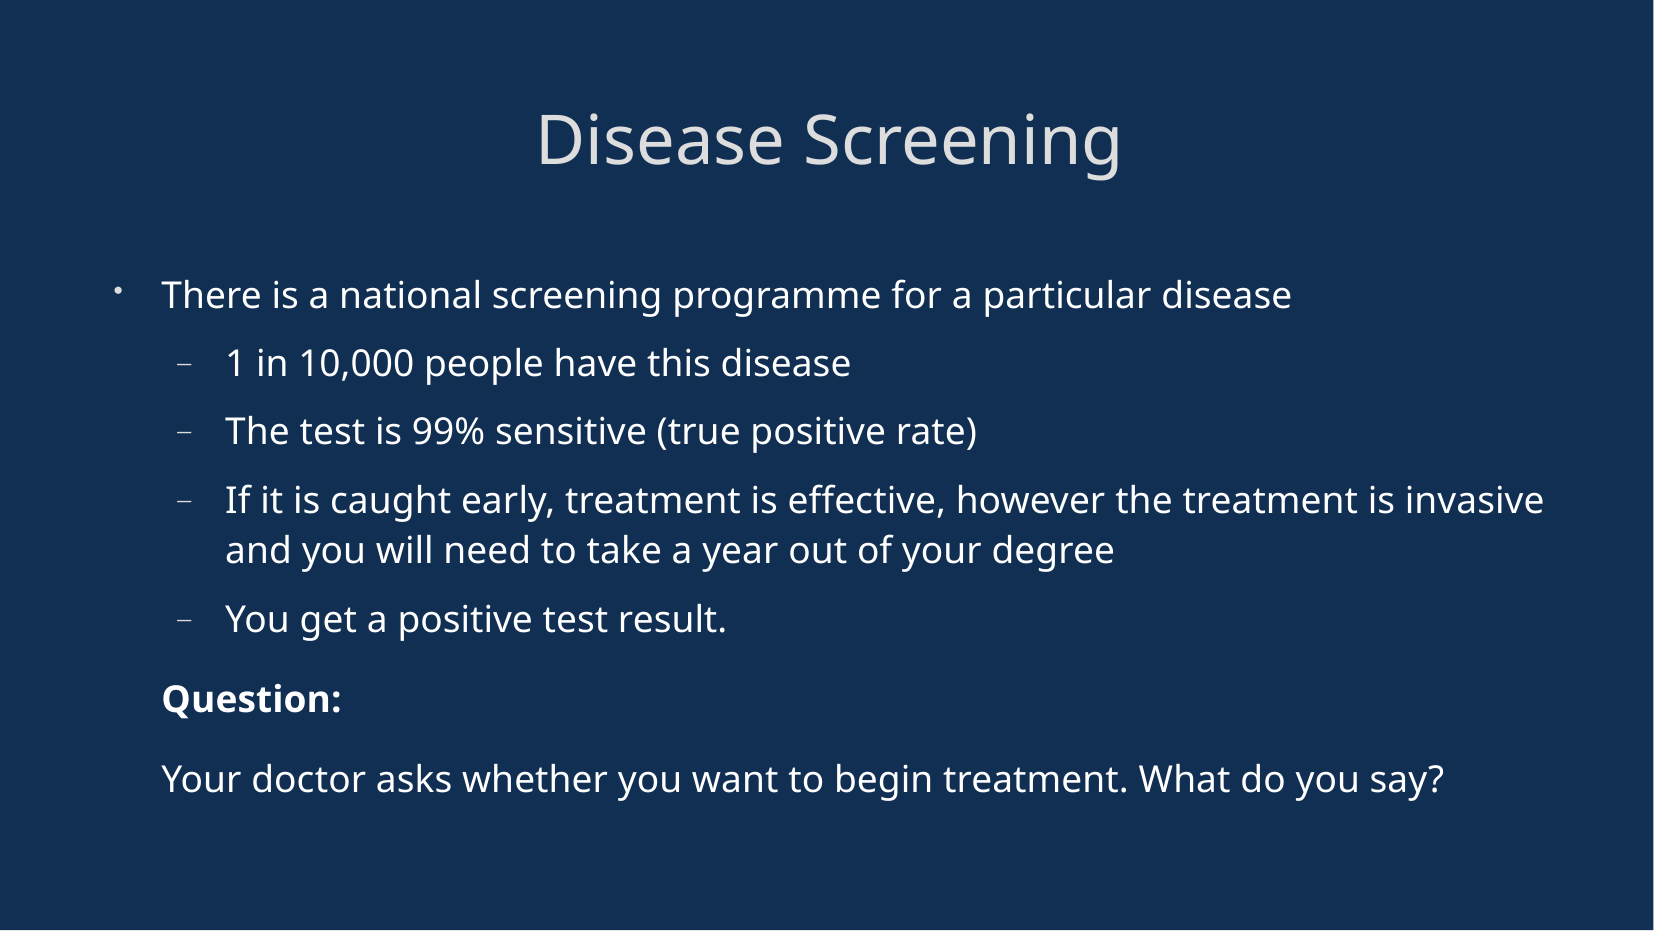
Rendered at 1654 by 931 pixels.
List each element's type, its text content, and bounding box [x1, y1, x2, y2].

list There is a national screening programme for a particular disease 1 in 10,000 people have this disease The test is 99% sensitive (true positive rate) If it is caught early, treatment is effective, however the treatment is invasive and you will need to take a year out of your degree You get a positive test result. Question: Your doctor asks whether you want to begin treatment. What do you say? [97, 268, 1563, 806]
title Disease Screening [97, 56, 1563, 220]
